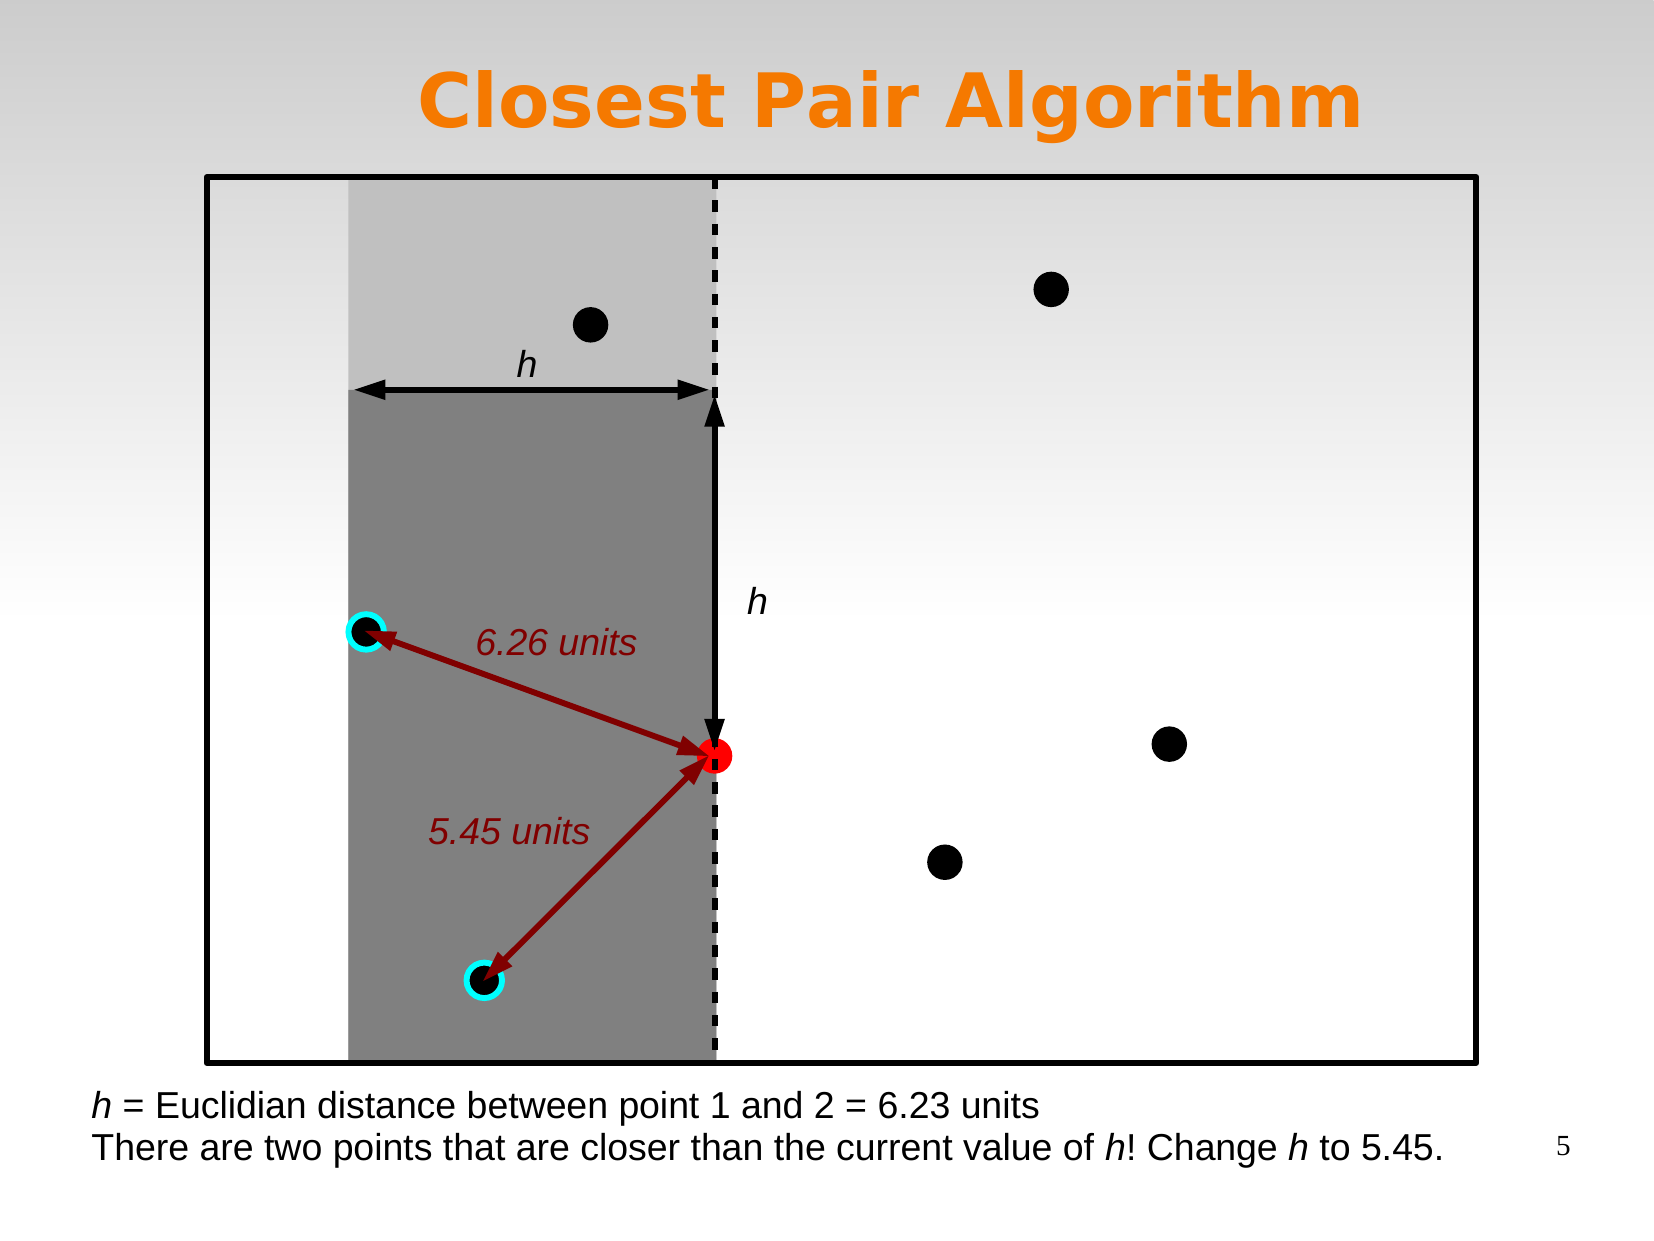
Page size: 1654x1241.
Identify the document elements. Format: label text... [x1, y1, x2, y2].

text_box 6.26 units [460, 614, 680, 671]
text_box [348, 180, 733, 1060]
text_box h [501, 336, 562, 394]
title Closest Pair Algorithm [312, 37, 1471, 166]
text_box 5.45 units [413, 803, 632, 860]
text_box [1151, 726, 1188, 762]
text_box h = Euclidian distance between point 1 and 2 = 6.23 units There are two points that are closer than the current value of h! Change h to 5.45. [76, 1077, 1565, 1176]
text_box h [732, 572, 792, 630]
text_box [927, 844, 963, 880]
text_box [1033, 271, 1069, 308]
